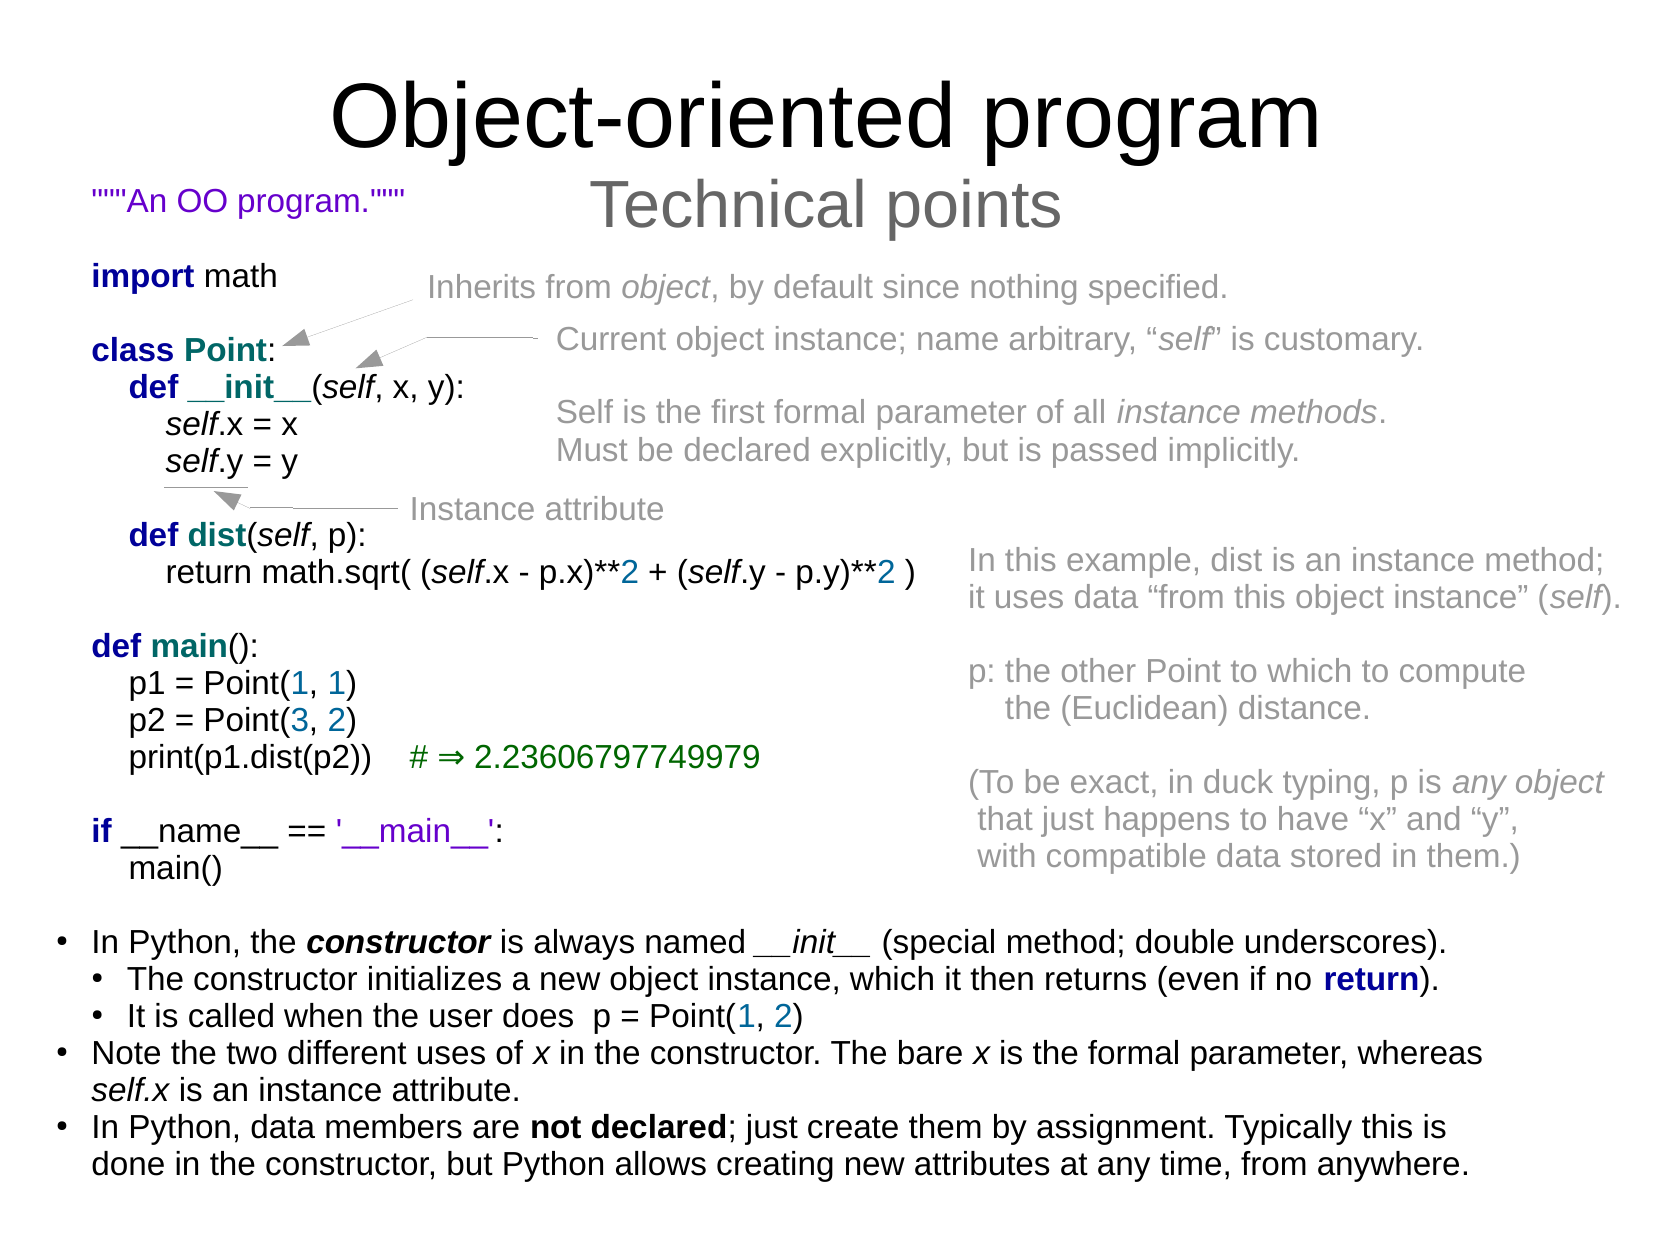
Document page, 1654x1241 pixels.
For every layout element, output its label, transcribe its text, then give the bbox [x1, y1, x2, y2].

text_box Current object instance; name arbitrary, “self” is customary. Self is the first formal parameter of all instance methods. Must be declared explicitly, but is passed implicitly. [541, 312, 1451, 478]
text_box In this example, dist is an instance method; it uses data “from this object instance” (self). p: the other Point to which to compute the (Euclidean) distance. (To be exact, in duck typing, p is any object that just happens to have “x” and “y”, with compatible data stored in them.) [953, 534, 1637, 887]
title Object-oriented program Technical points [82, 49, 1571, 257]
text_box Inherits from object, by default since nothing specified. [412, 261, 1251, 314]
text_box Instance attribute [394, 483, 1233, 536]
text_box """An OO program.""" import math class Point: def __init__(self, x, y): self.x = x self.y = y def dist(self, p): return math.sqrt( (self.x - p.x)**2 + (self.y - p.y)**2 ) def main(): p1 = Point(1, 1) p2 = Point(3, 2) print(p1.dist(p2)) # ⇒ 2.23606797749979 if __name__ == '__main__': main() In Python, the constructor is always named __init__ (special method; double underscores). The constructor initializes a new object instance, which it then returns (even if no return). It is called when the user does p = Point(1, 2) Note the two different uses of x in the constructor. The bare x is the formal parameter, whereas self.x is an instance attribute. In Python, data members are not declared; just create them by assignment. Typically this is done in the constructor, but Python allows creating new attributes at any time, from anywhere. [41, 175, 1519, 1241]
